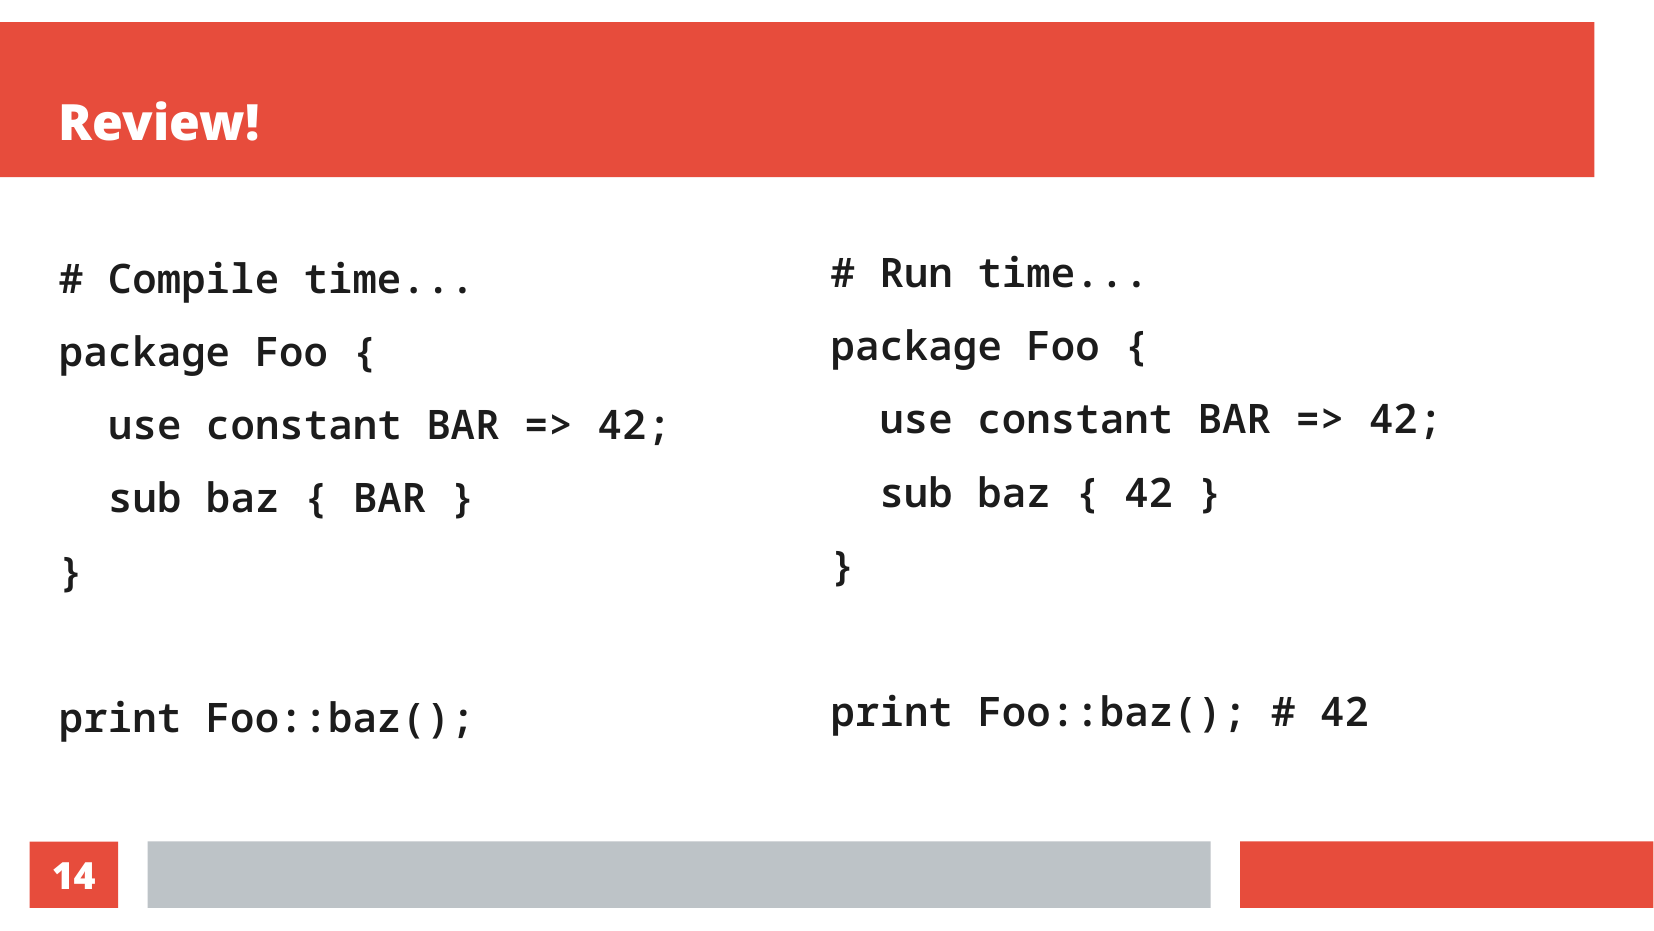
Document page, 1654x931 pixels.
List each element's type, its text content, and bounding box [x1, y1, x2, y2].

title Review! [59, 44, 1595, 156]
list # Run time... package Foo { use constant BAR => 42; sub baz { 42 } } print Foo::baz(); # 42 [830, 243, 1566, 820]
list # Compile time... package Foo { use constant BAR => 42; sub baz { BAR } } print Foo::baz(); [59, 249, 794, 826]
